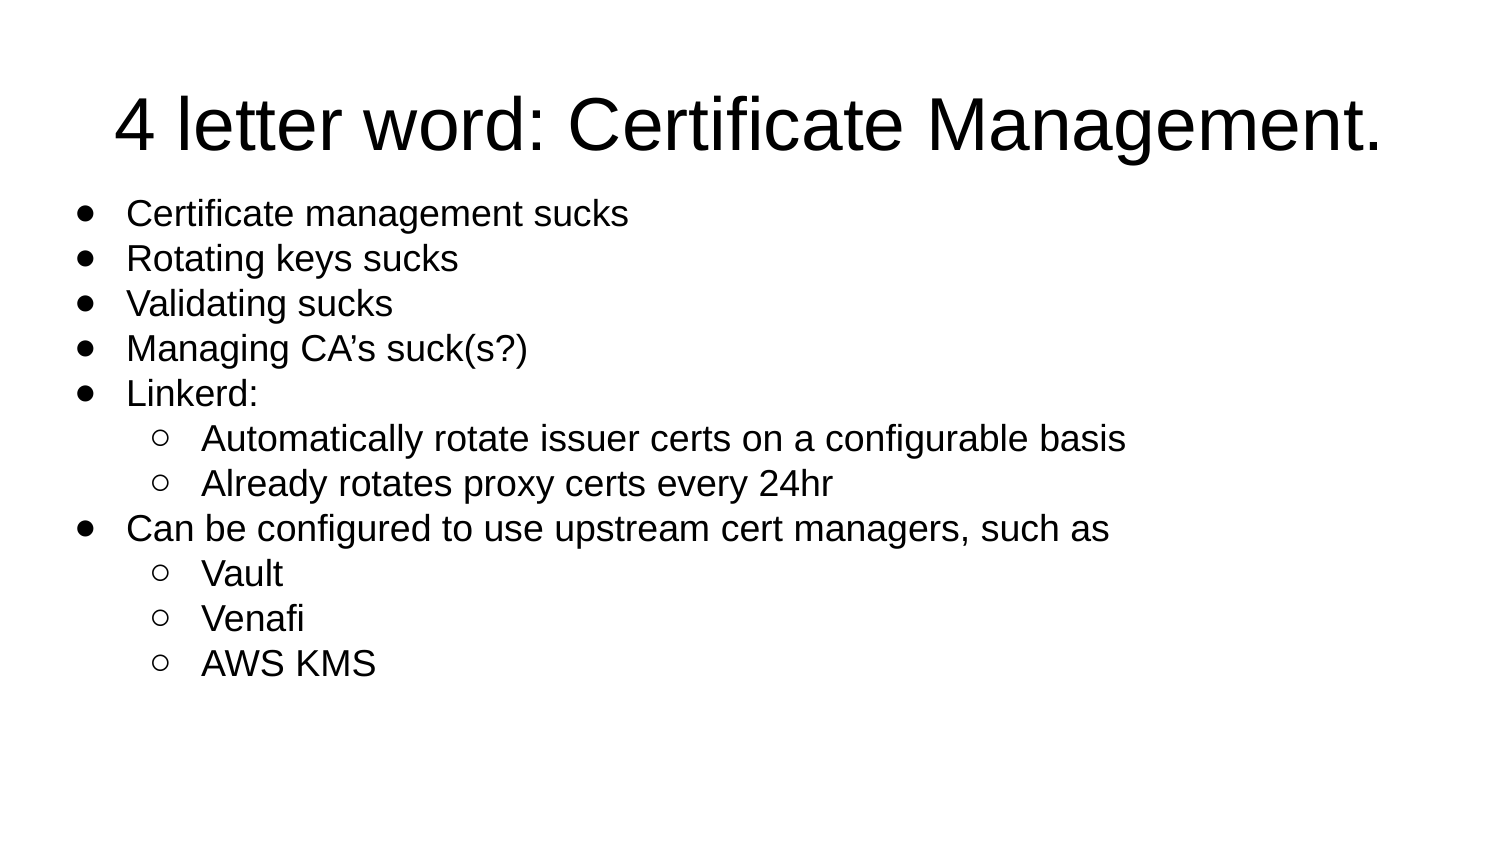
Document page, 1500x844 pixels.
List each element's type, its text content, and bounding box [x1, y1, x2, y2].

title 4 letter word: Certificate Management. [51, 72, 1449, 167]
list Certificate management sucks Rotating keys sucks Validating sucks Managing CA’s suck(s?) Linkerd: Automatically rotate issuer certs on a configurable basis Already rotates proxy certs every 24hr Can be configured to use upstream cert managers, such as Vault Venafi AWS KMS [51, 189, 1449, 750]
